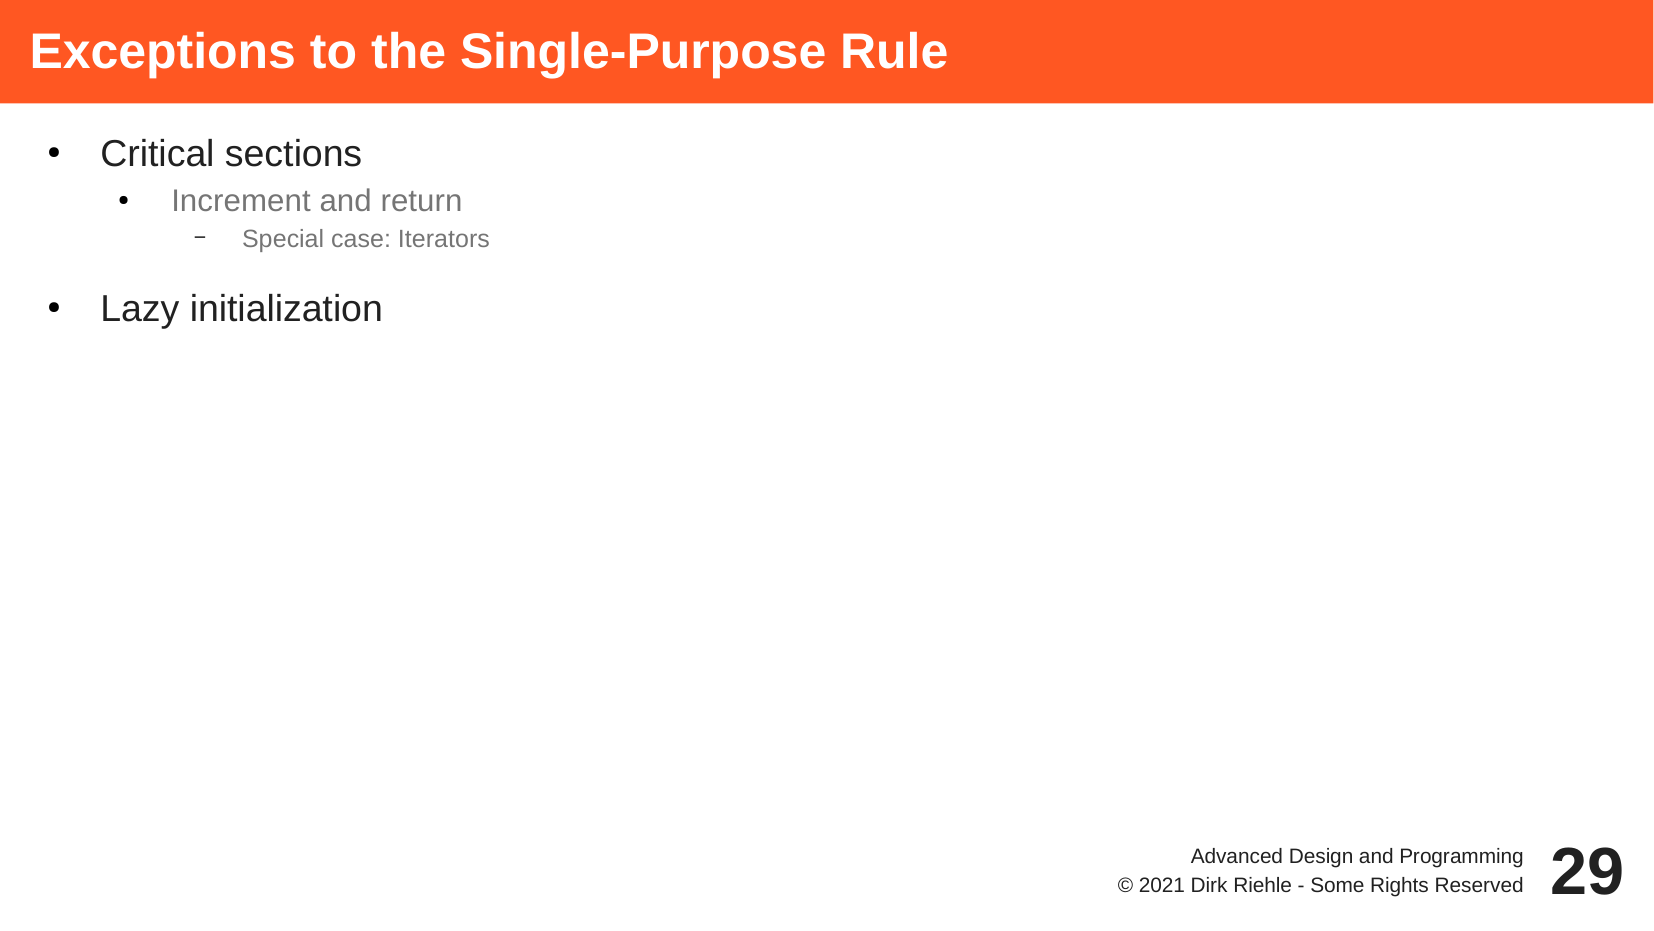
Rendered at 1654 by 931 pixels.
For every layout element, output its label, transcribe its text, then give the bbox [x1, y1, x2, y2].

list Critical sections Increment and return Special case: Iterators Lazy initialization [29, 132, 1625, 813]
title Exceptions to the Single-Purpose Rule [0, 0, 1654, 104]
